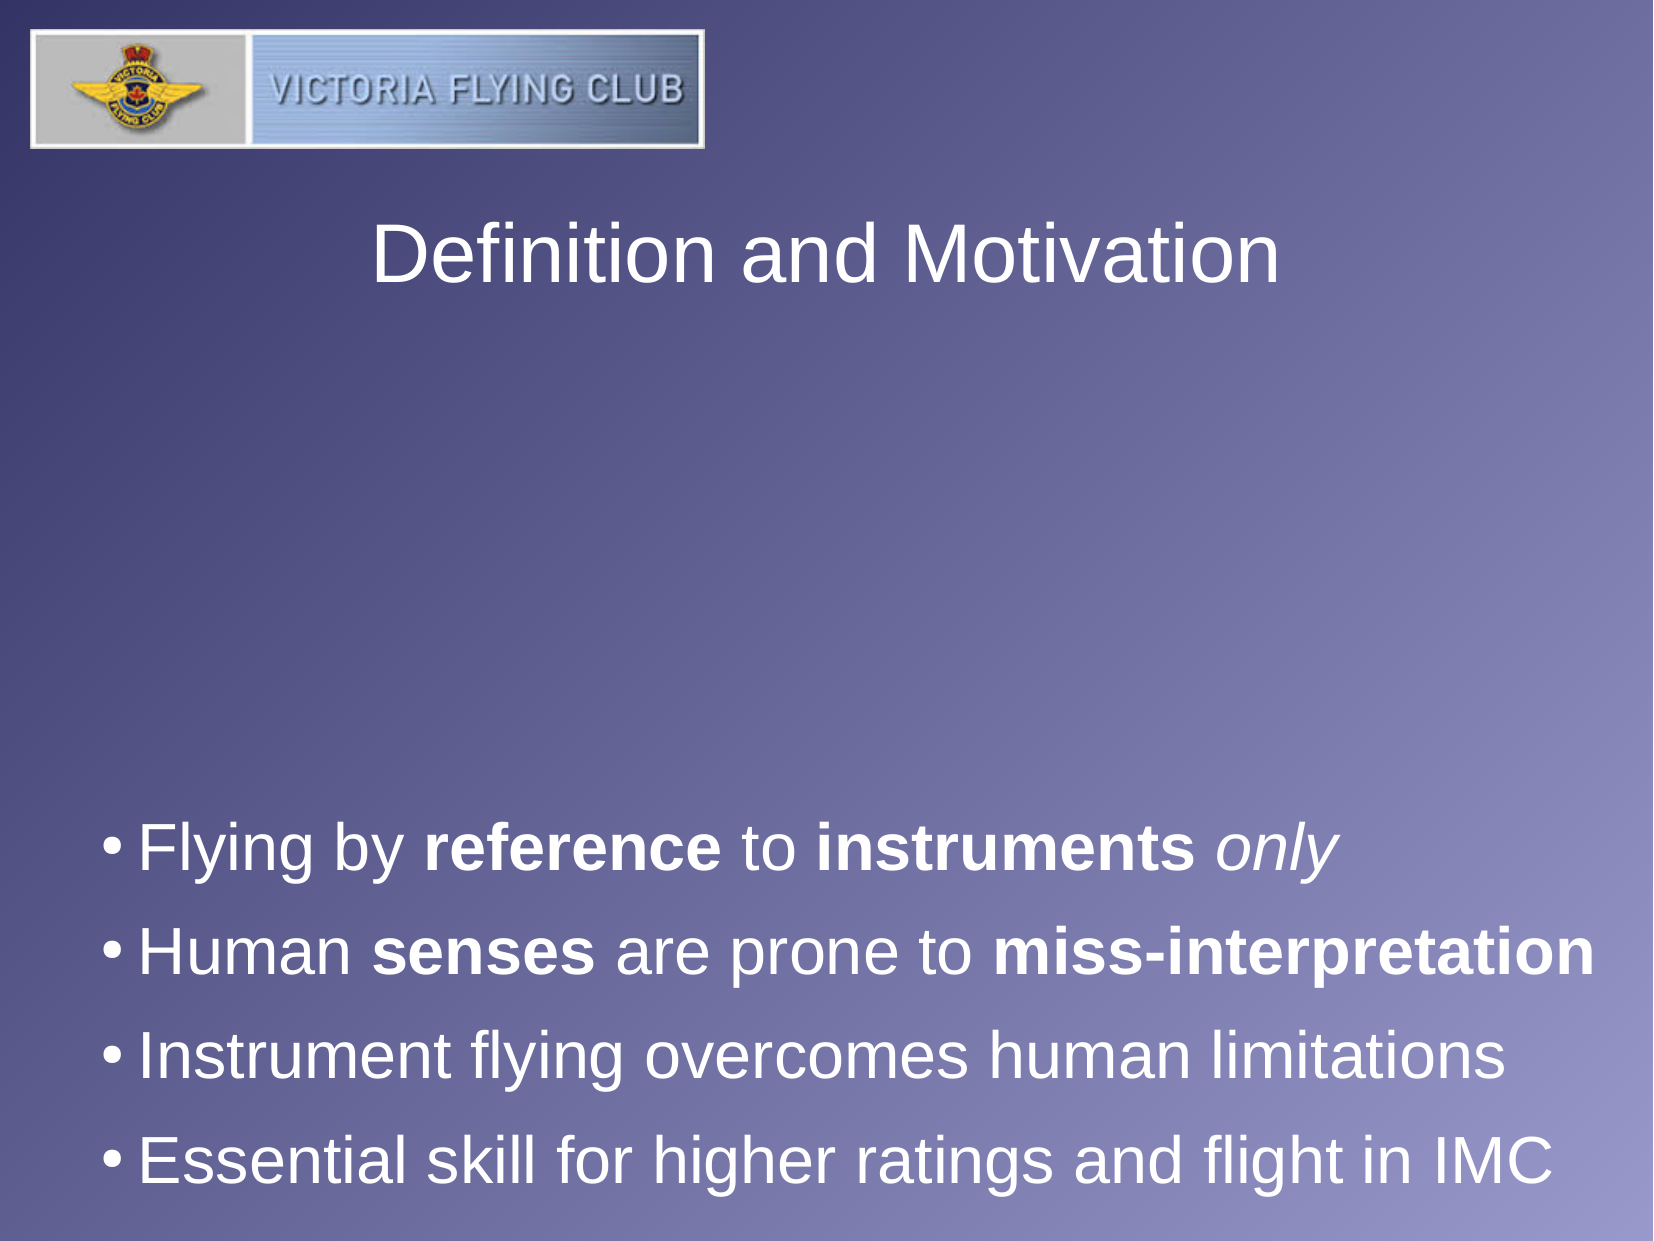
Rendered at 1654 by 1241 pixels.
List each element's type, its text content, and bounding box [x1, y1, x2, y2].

list Flying by reference to instruments only Human senses are prone to miss-interpretation Instrument flying overcomes human limitations Essential skill for higher ratings and flight in IMC [82, 810, 1621, 1201]
picture [30, 29, 705, 149]
title Definition and Motivation [82, 150, 1571, 358]
